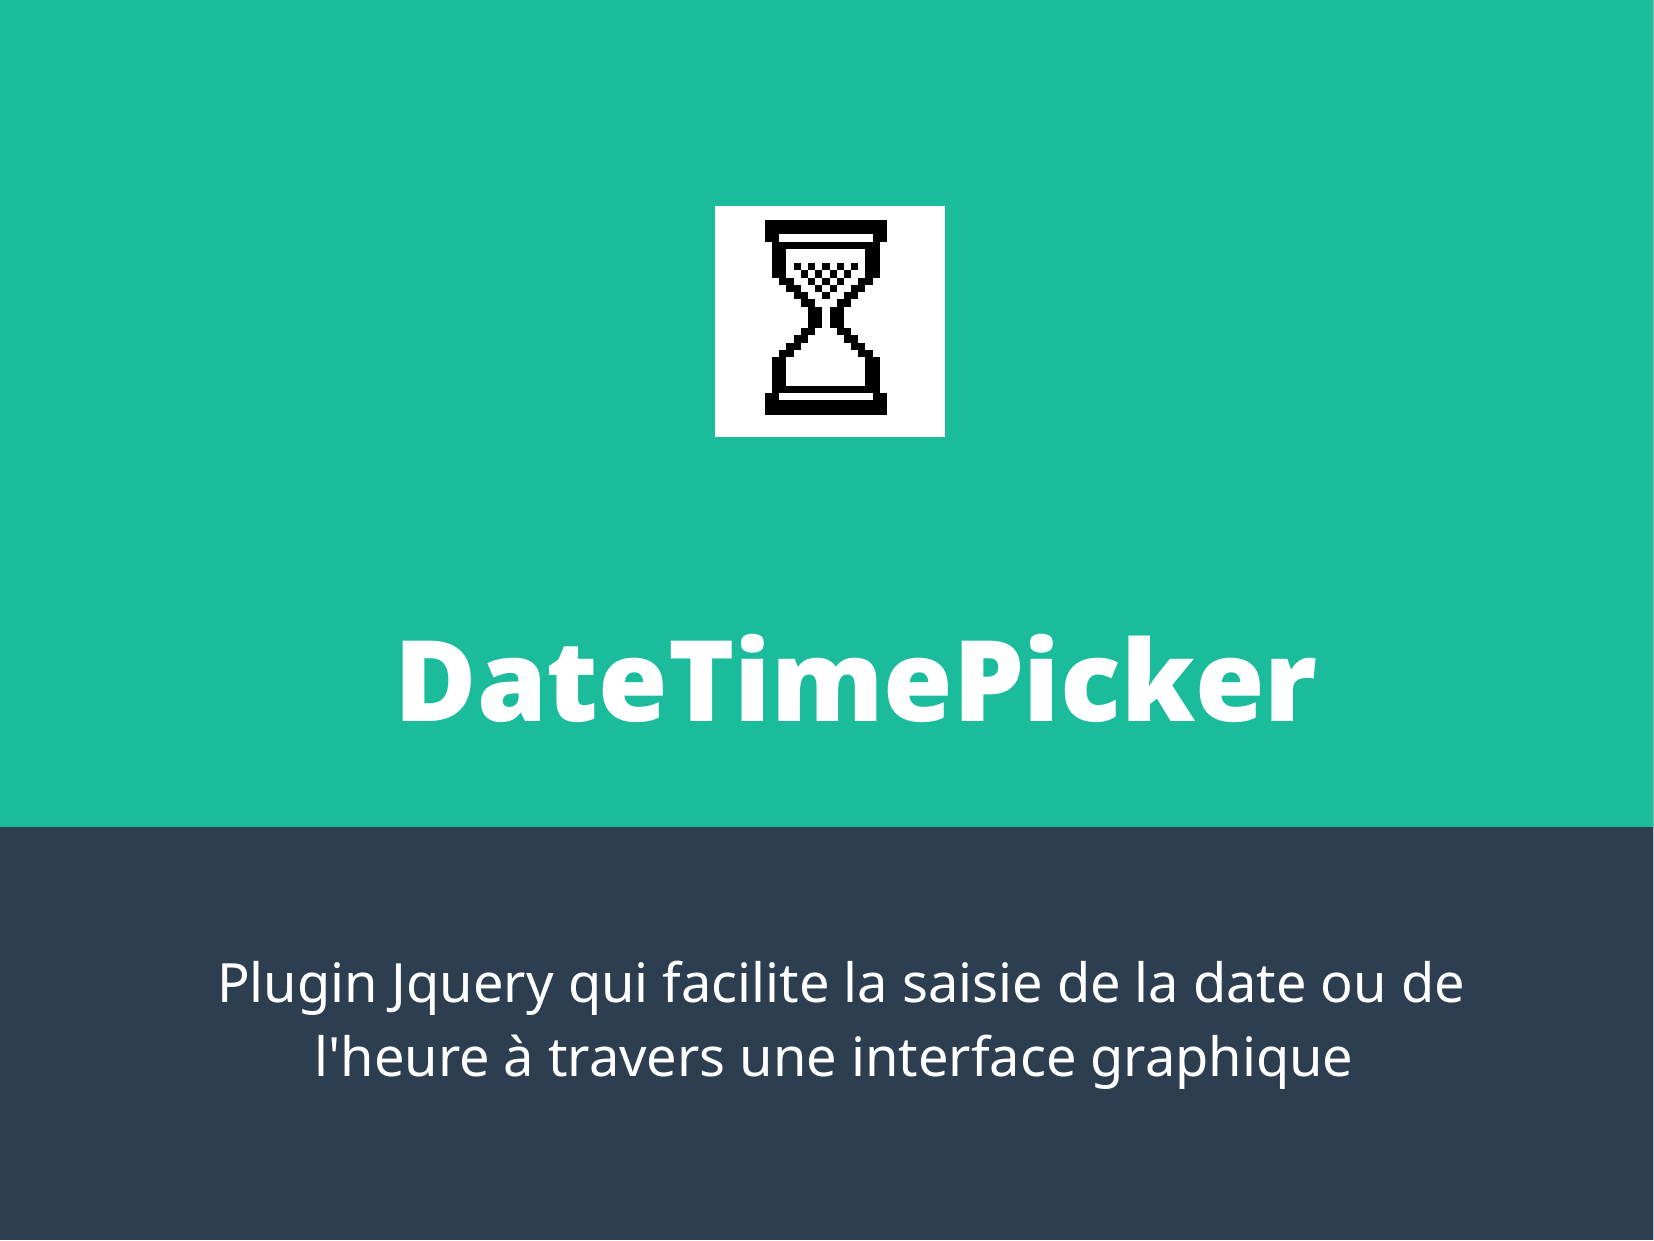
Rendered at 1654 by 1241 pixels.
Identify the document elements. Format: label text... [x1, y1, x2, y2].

subtitle Plugin Jquery qui facilite la saisie de la date ou de l'heure à travers une interface graphique [206, 856, 1477, 1182]
title DateTimePicker [88, 531, 1625, 748]
picture [715, 206, 945, 437]
